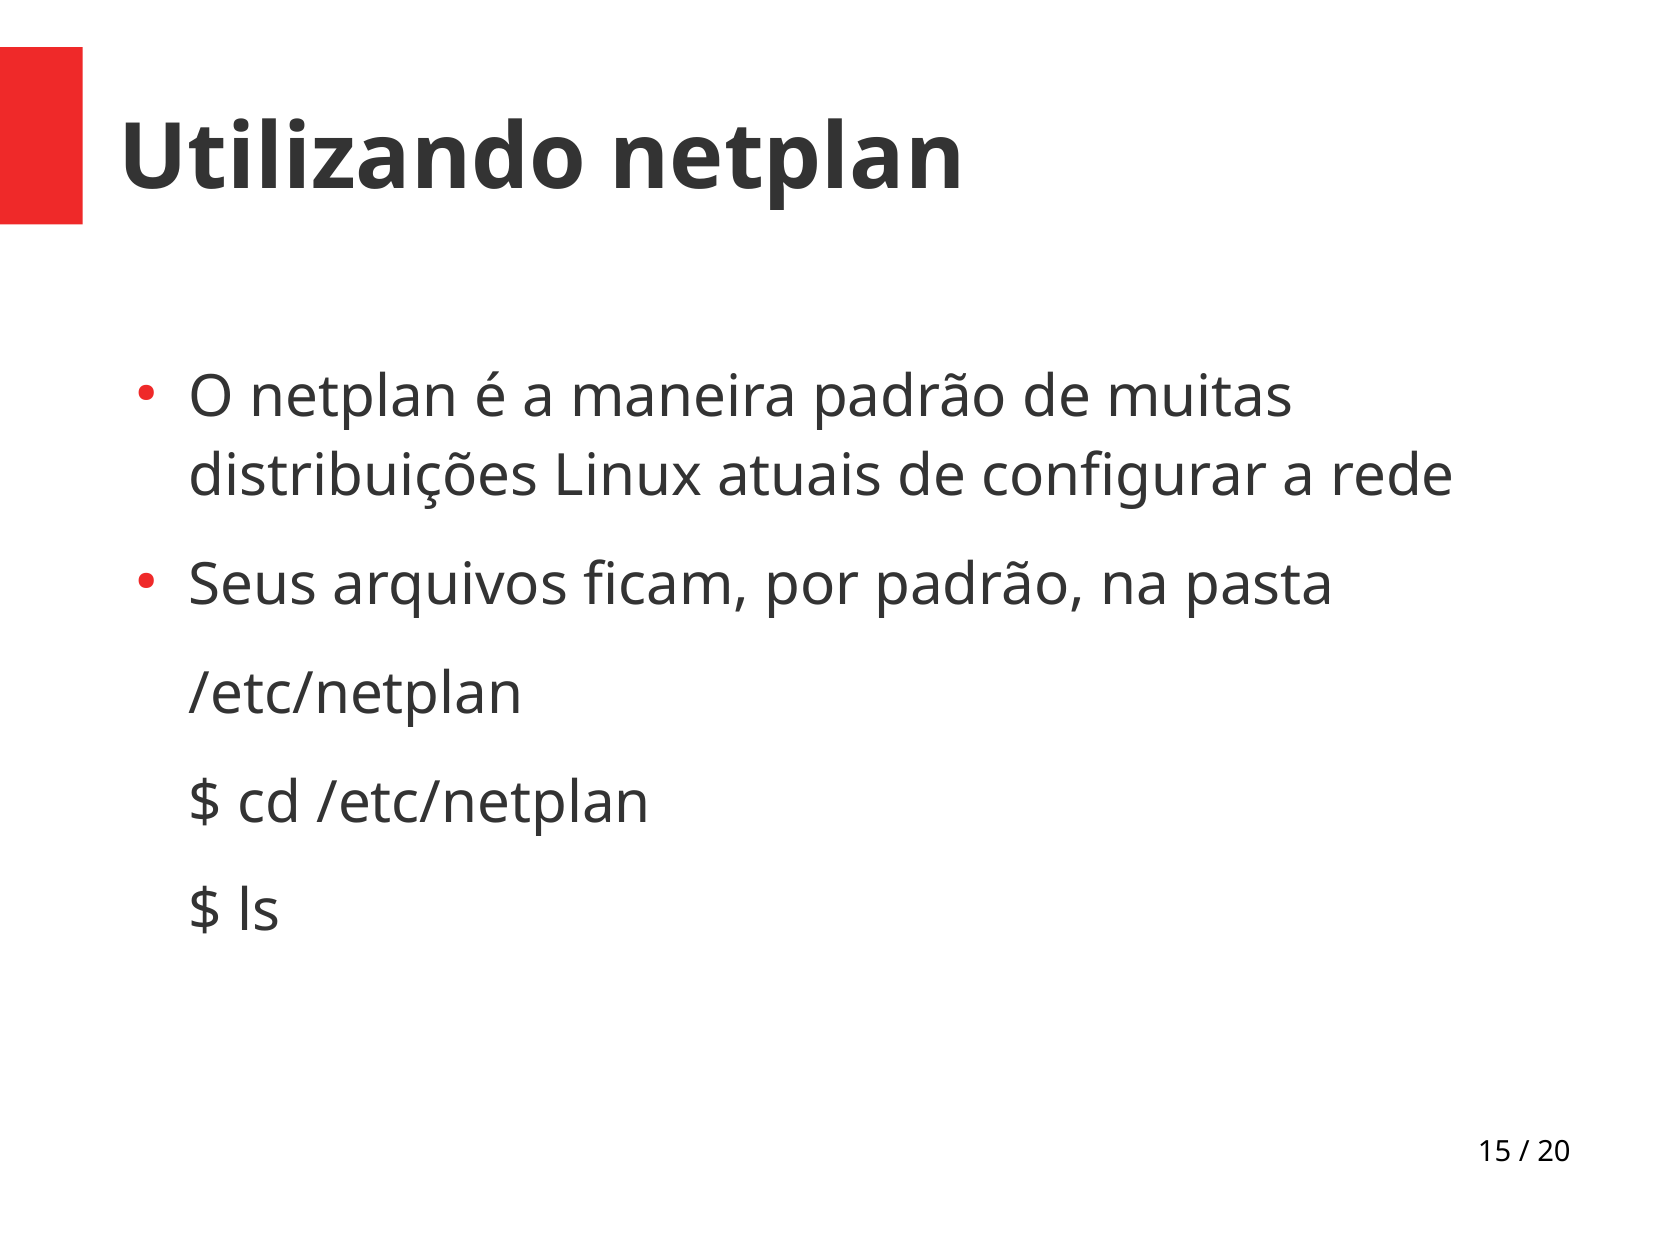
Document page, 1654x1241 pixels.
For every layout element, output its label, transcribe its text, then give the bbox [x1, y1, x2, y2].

list O netplan é a maneira padrão de muitas distribuições Linux atuais de configurar a rede Seus arquivos ficam, por padrão, na pasta /etc/netplan $ cd /etc/netplan $ ls [118, 354, 1536, 1074]
title Utilizando netplan [118, 49, 1571, 257]
